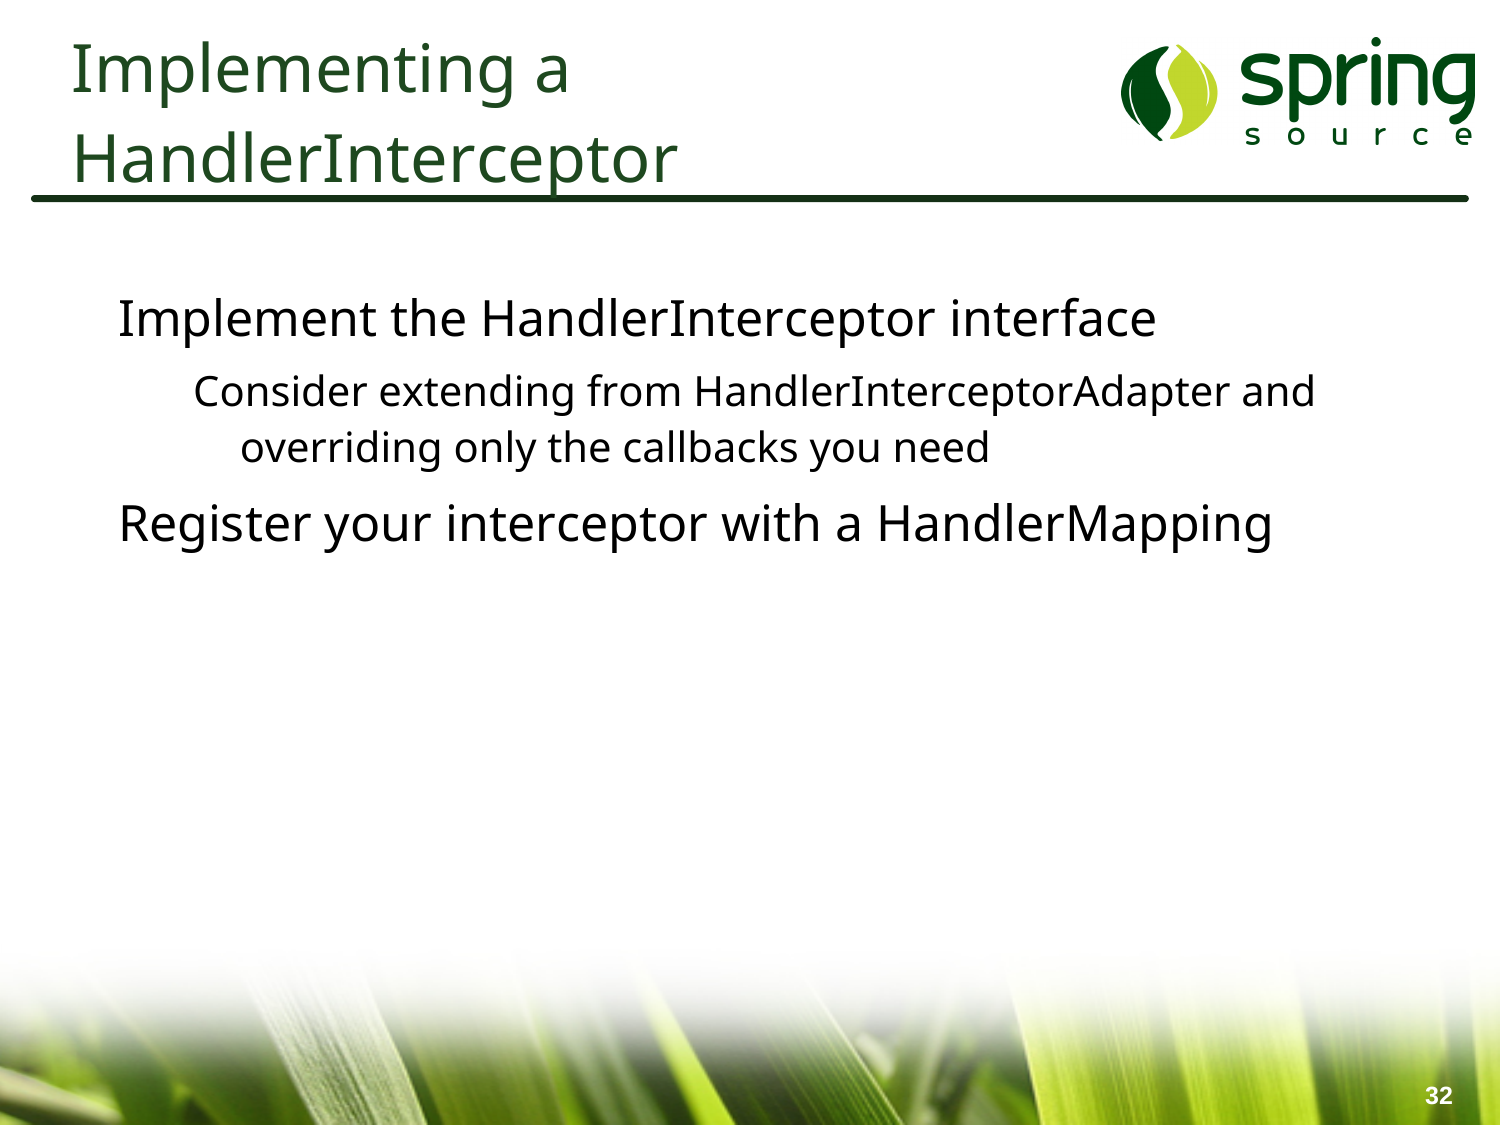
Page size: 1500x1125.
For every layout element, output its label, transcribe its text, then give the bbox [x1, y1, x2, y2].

title Implementing a HandlerInterceptor [56, 13, 1089, 191]
picture [1121, 37, 1475, 145]
picture [0, 944, 1500, 1125]
list Implement the HandlerInterceptor interface Consider extending from HandlerInterceptorAdapter and overriding only the callbacks you need Register your interceptor with a HandlerMapping [103, 275, 1394, 938]
